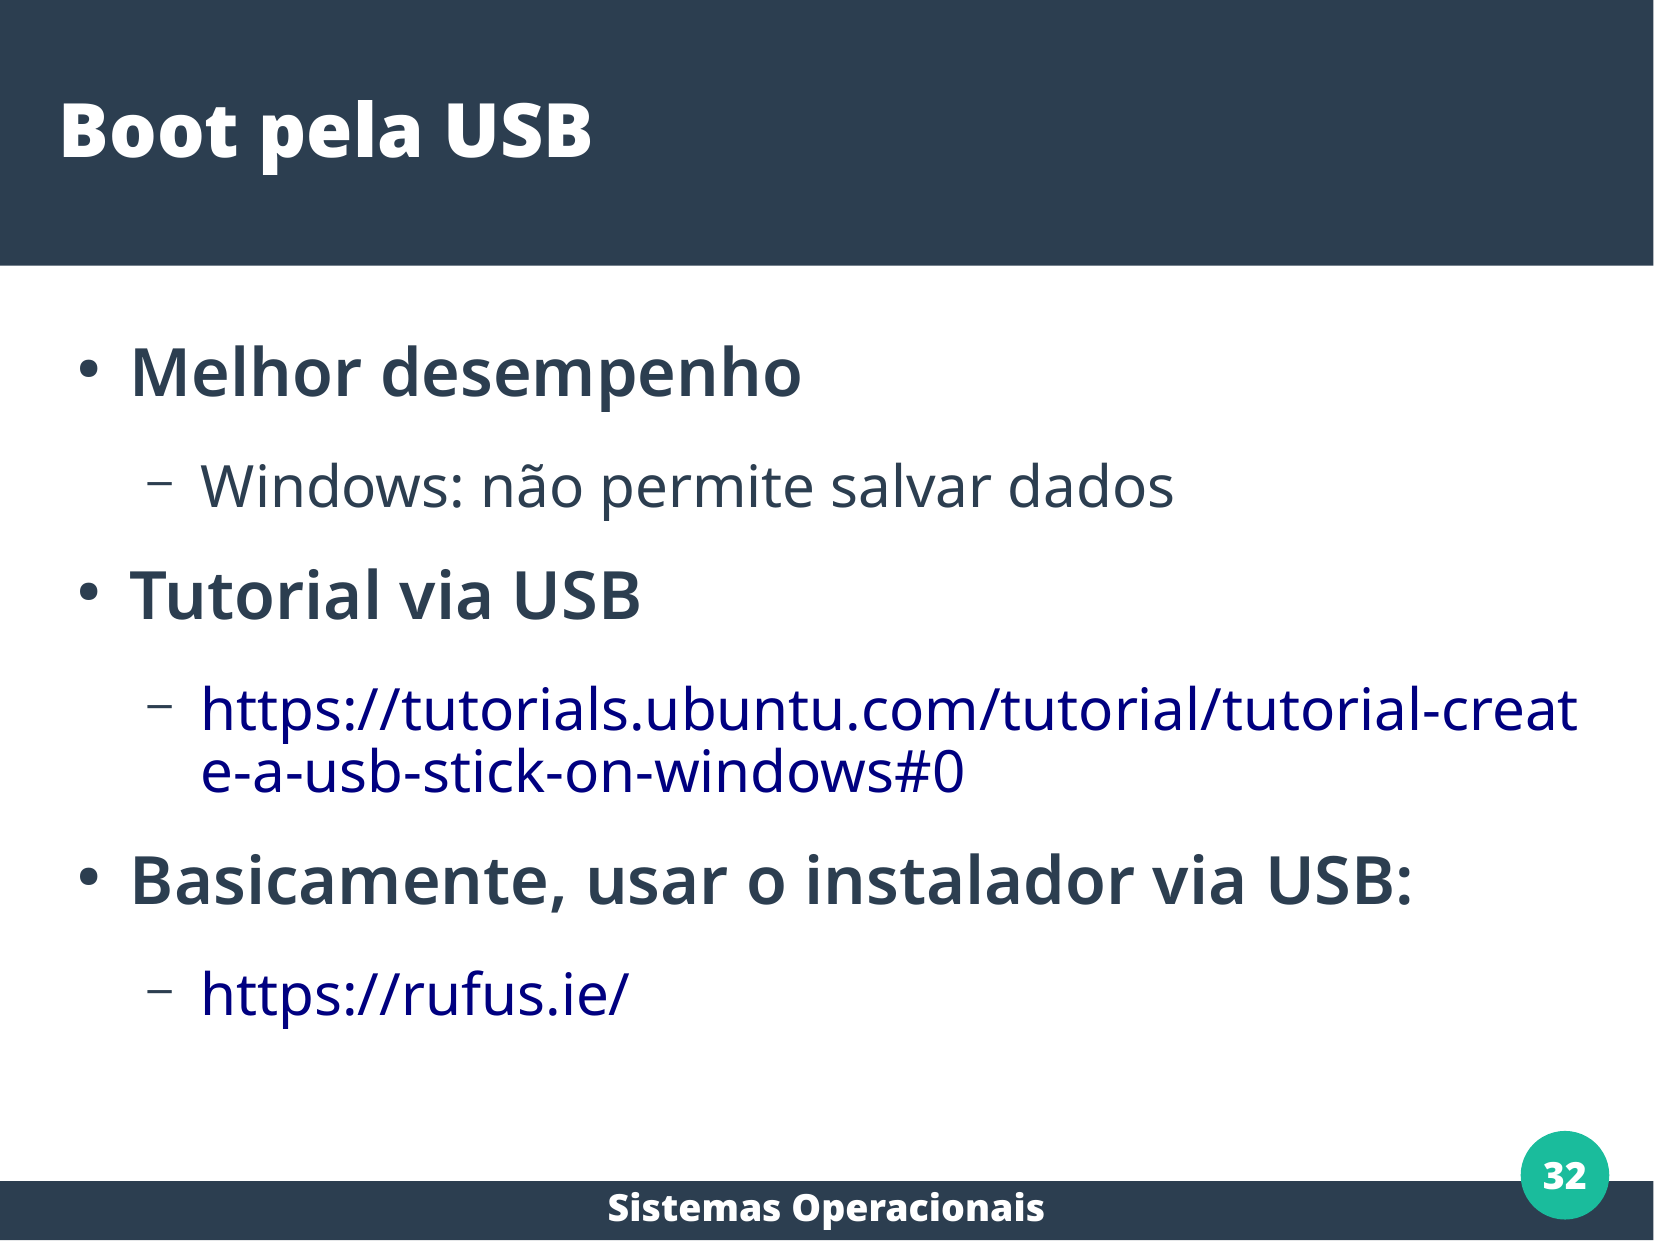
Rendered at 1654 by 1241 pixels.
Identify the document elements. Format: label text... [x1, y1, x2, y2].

title Boot pela USB [59, 49, 1595, 207]
list Melhor desempenho Windows: não permite salvar dados Tutorial via USB https://tutorials.ubuntu.com/tutorial/tutorial-create-a-usb-stick-on-windows#0 Basicamente, usar o instalador via USB: https://rufus.ie/ [59, 324, 1595, 1134]
